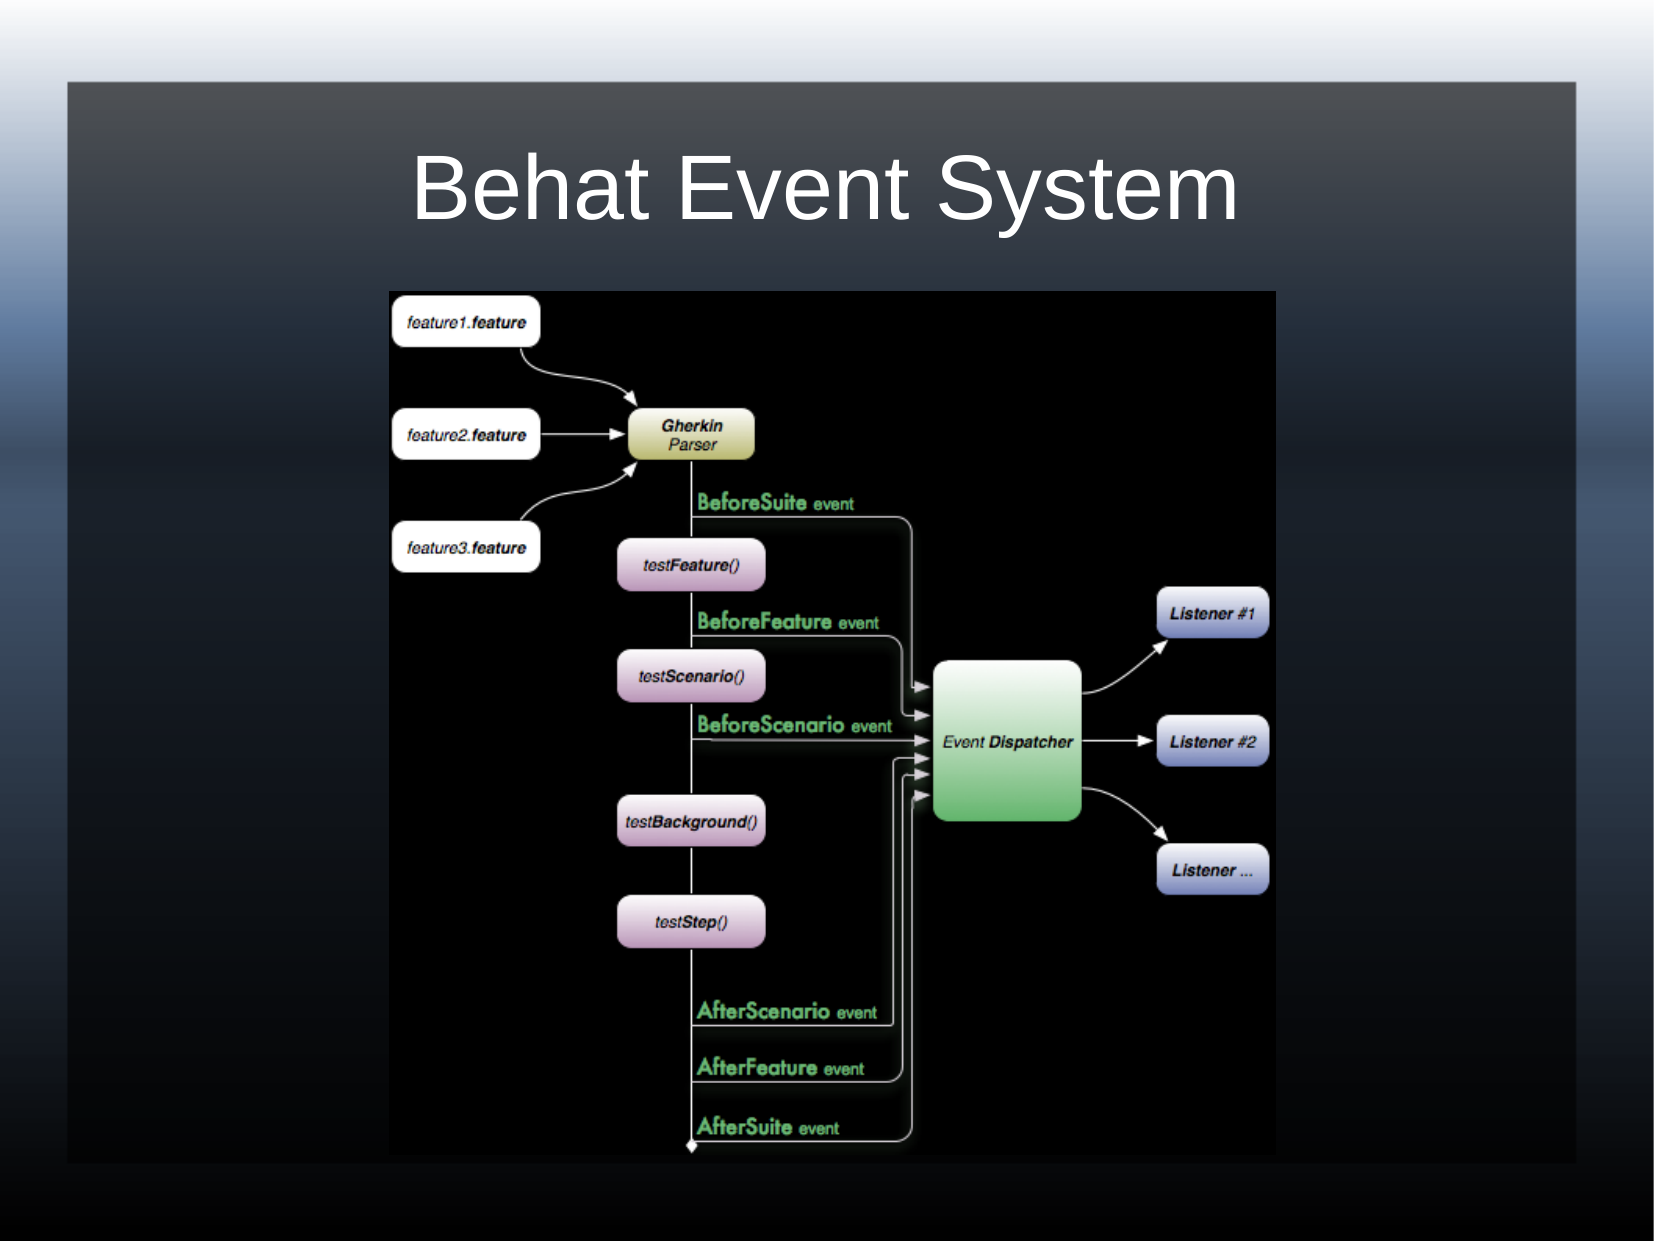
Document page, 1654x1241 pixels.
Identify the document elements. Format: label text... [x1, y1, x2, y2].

title Behat Event System [82, 84, 1571, 292]
picture [0, 0, 1654, 1241]
